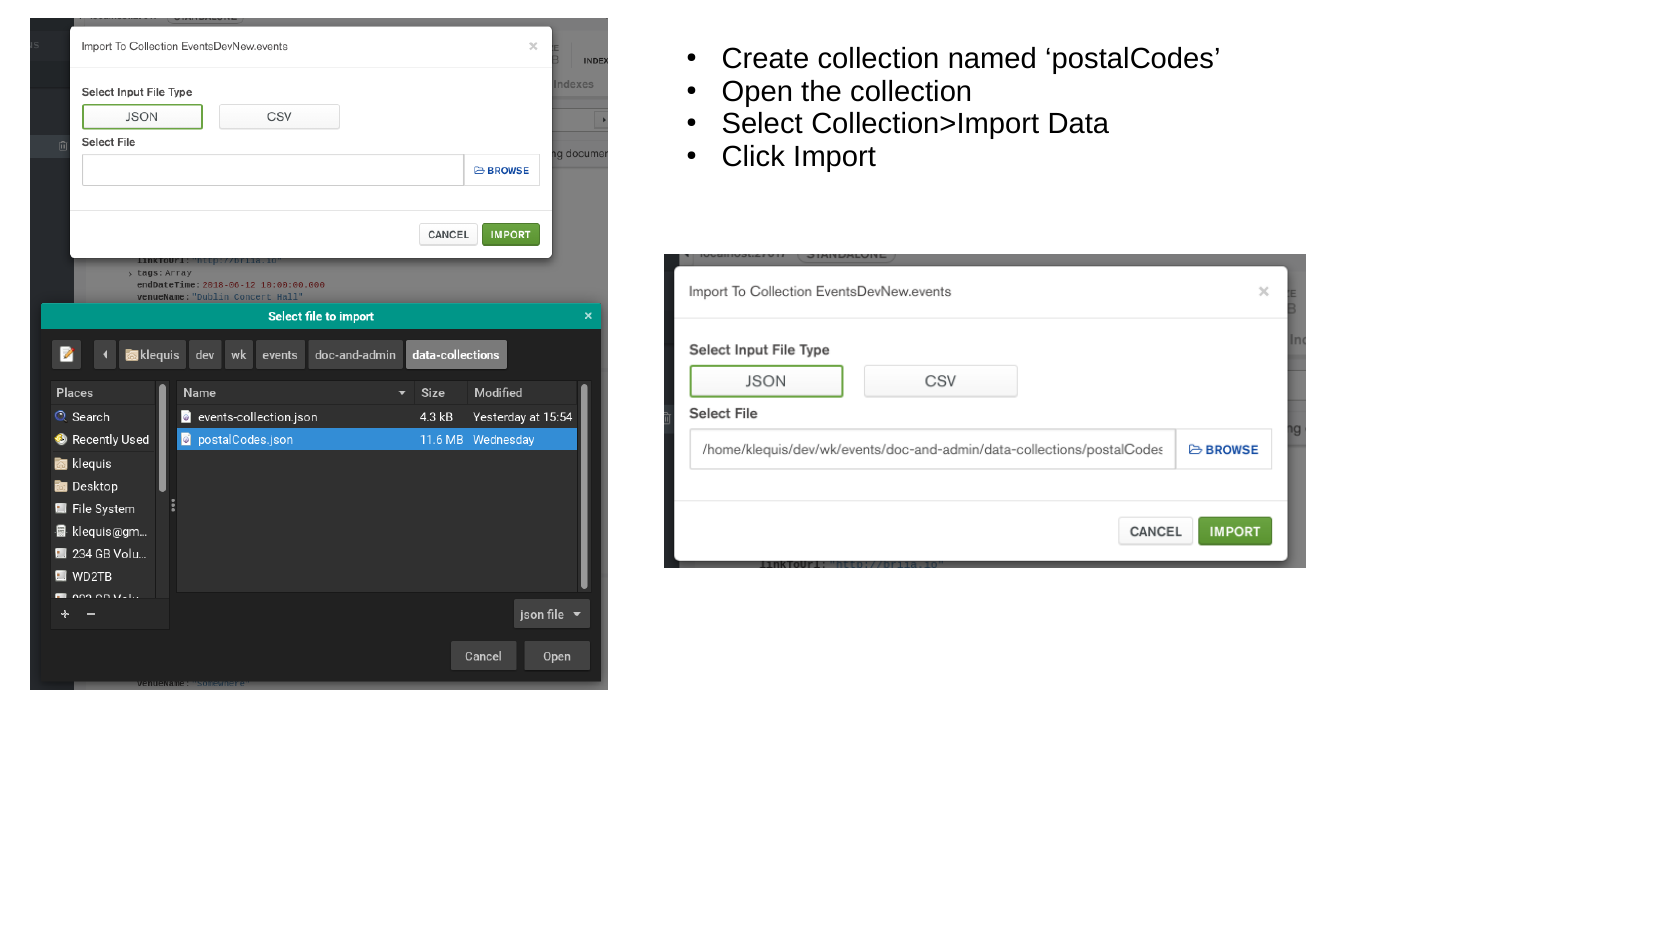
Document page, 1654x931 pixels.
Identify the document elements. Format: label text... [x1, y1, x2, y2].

text_box Create collection named ‘postalCodes’ Open the collection Select Collection>Import Data Click Import [671, 34, 1452, 215]
picture [30, 18, 608, 691]
picture [664, 254, 1306, 569]
